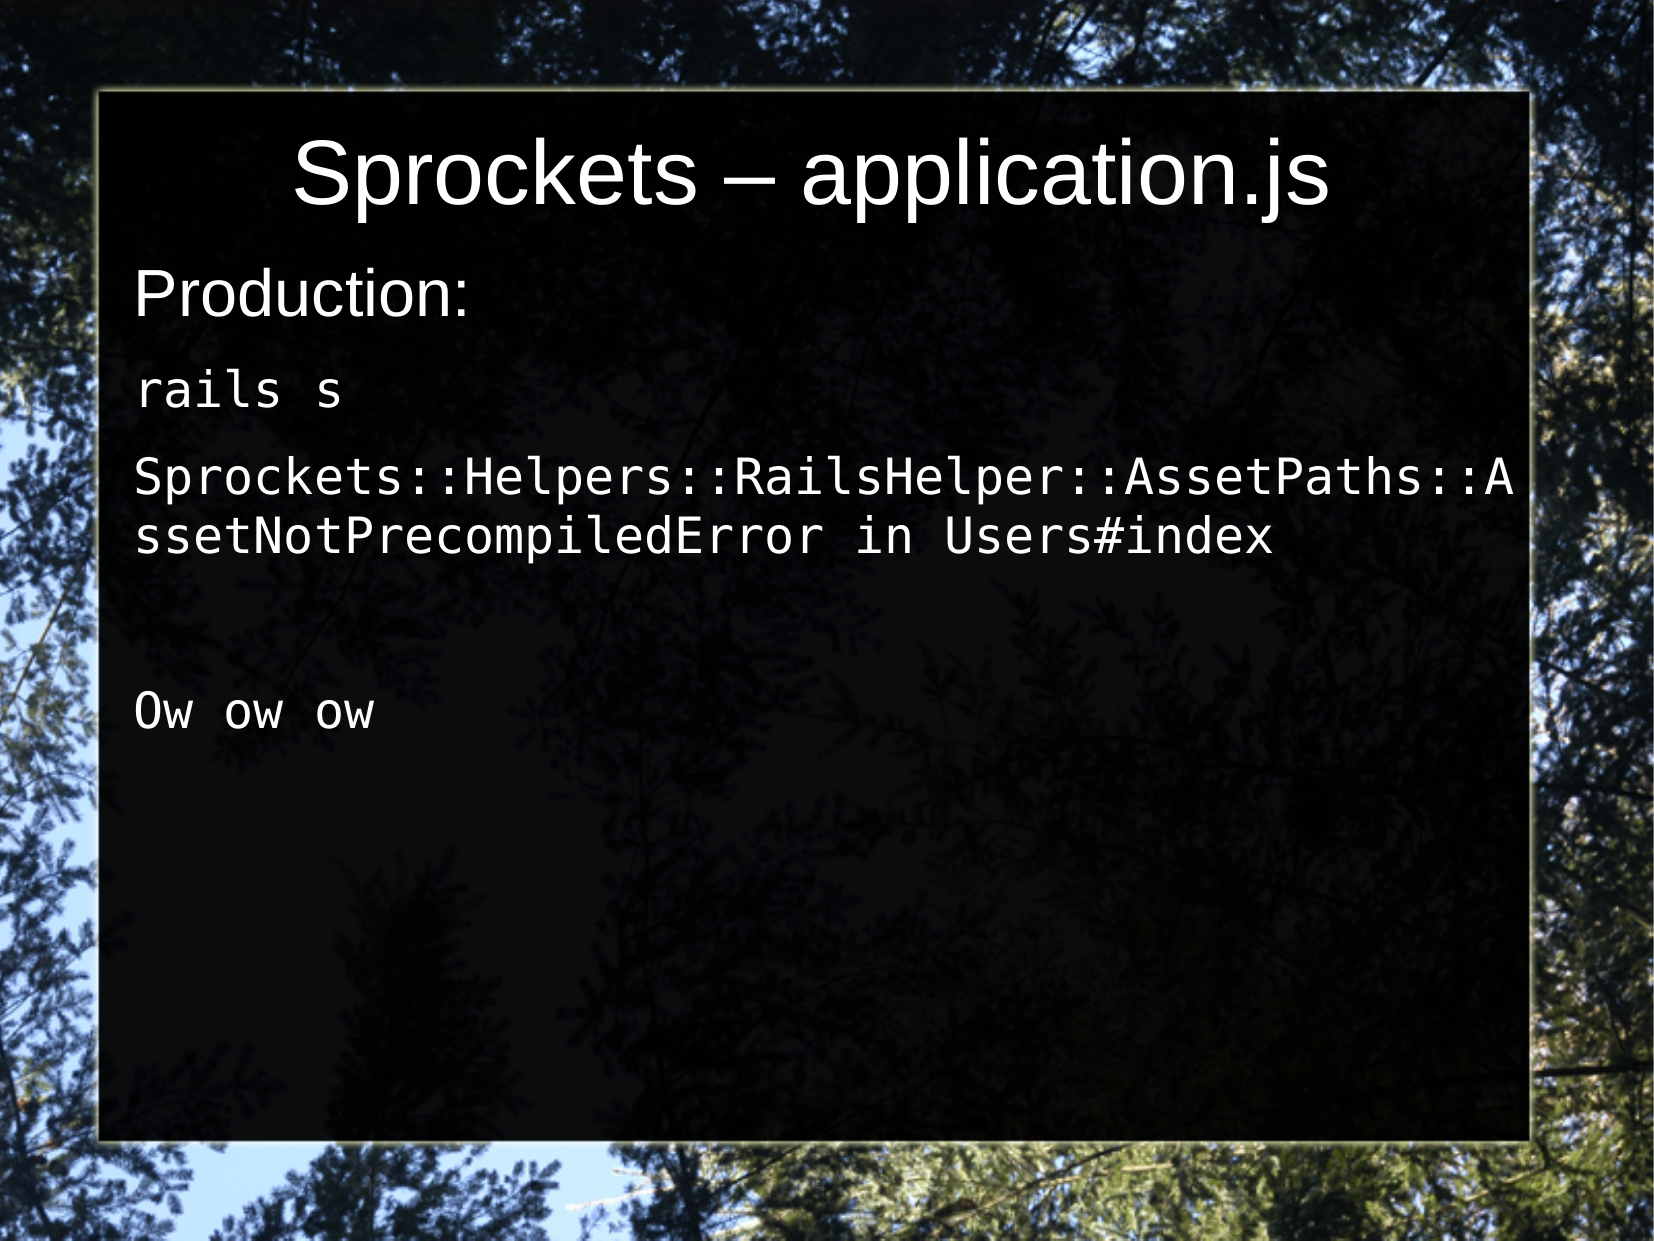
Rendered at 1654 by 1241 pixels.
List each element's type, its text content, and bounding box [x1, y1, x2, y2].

picture [0, 0, 1654, 1241]
list Production: rails s Sprockets::Helpers::RailsHelper::AssetPaths::AssetNotPrecompiledError in Users#index Ow ow ow [134, 256, 1516, 1038]
title Sprockets – application.js [88, 88, 1536, 257]
